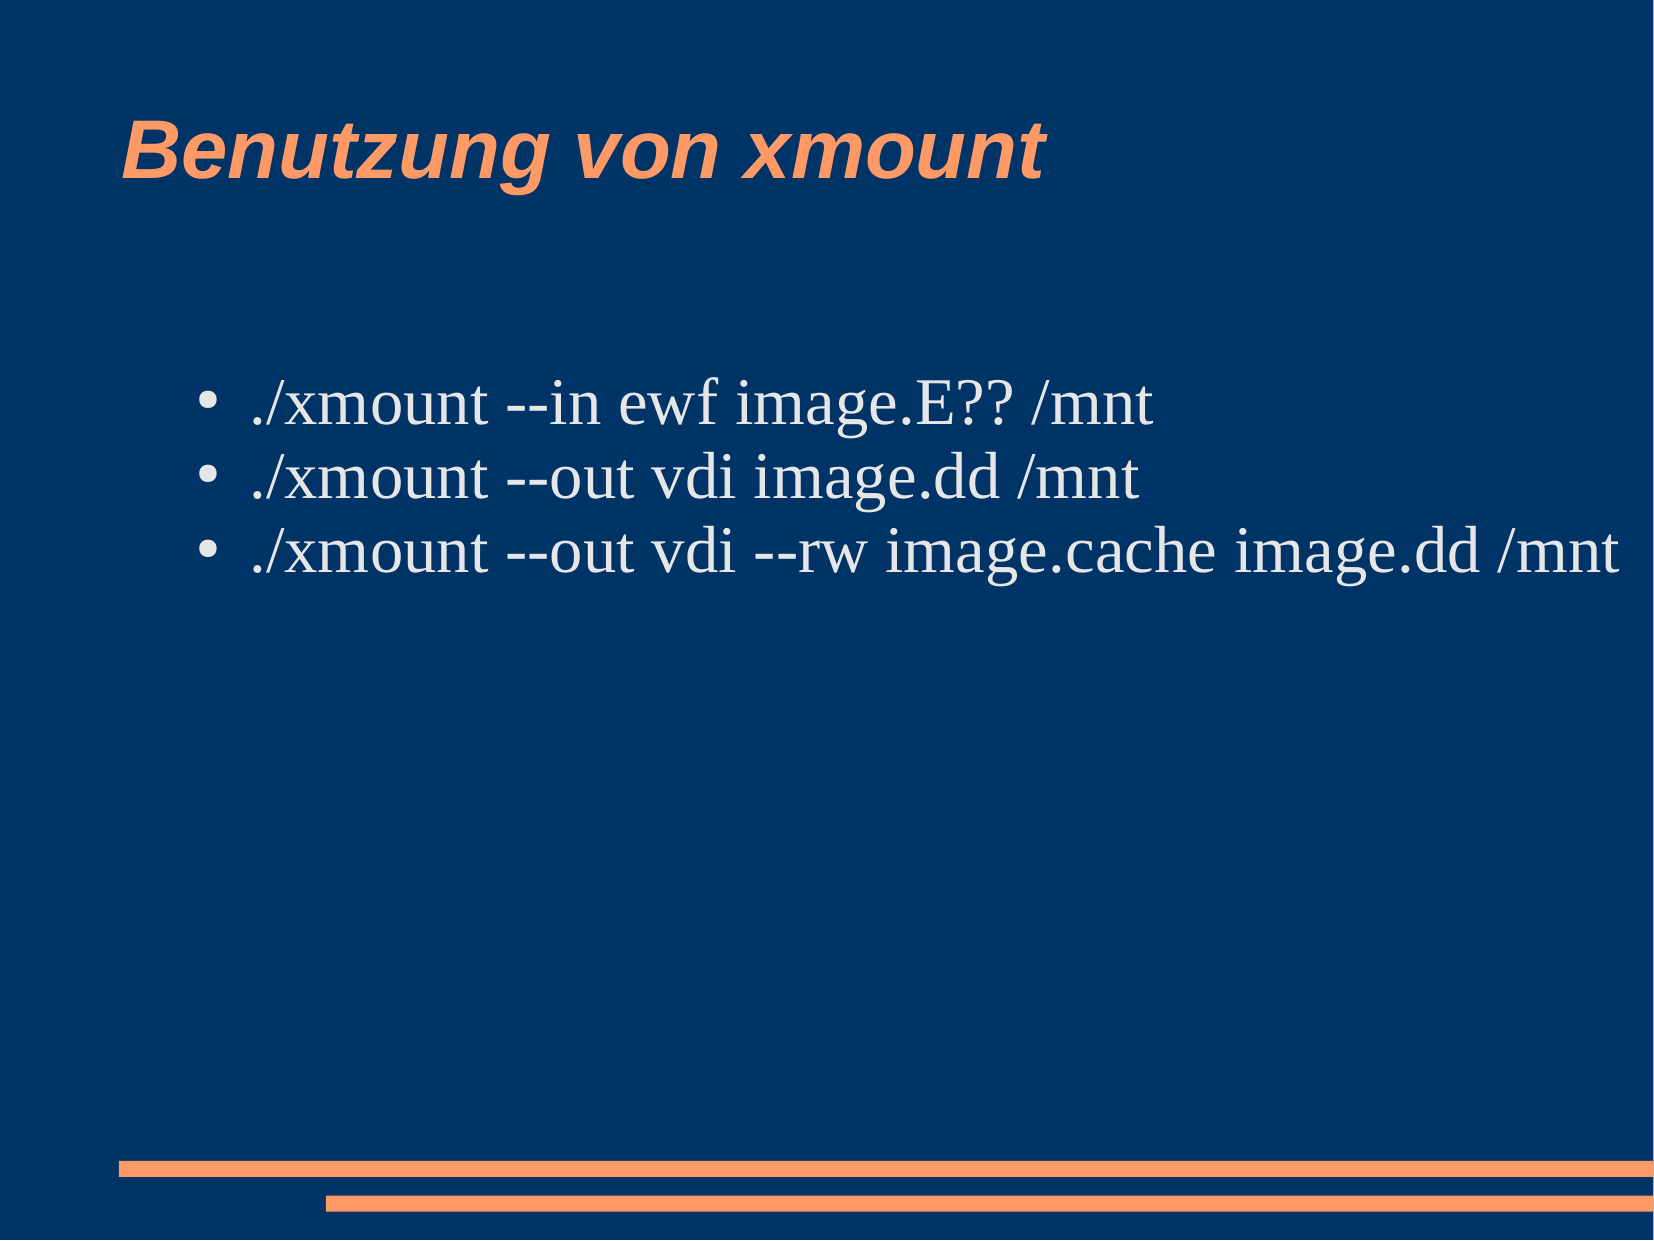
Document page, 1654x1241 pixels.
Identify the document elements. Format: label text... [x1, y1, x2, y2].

title Benutzung von xmount [121, 46, 1534, 254]
list ./xmount --in ewf image.E?? /mnt ./xmount --out vdi image.dd /mnt ./xmount --out vdi --rw image.cache image.dd /mnt [178, 364, 1651, 1147]
